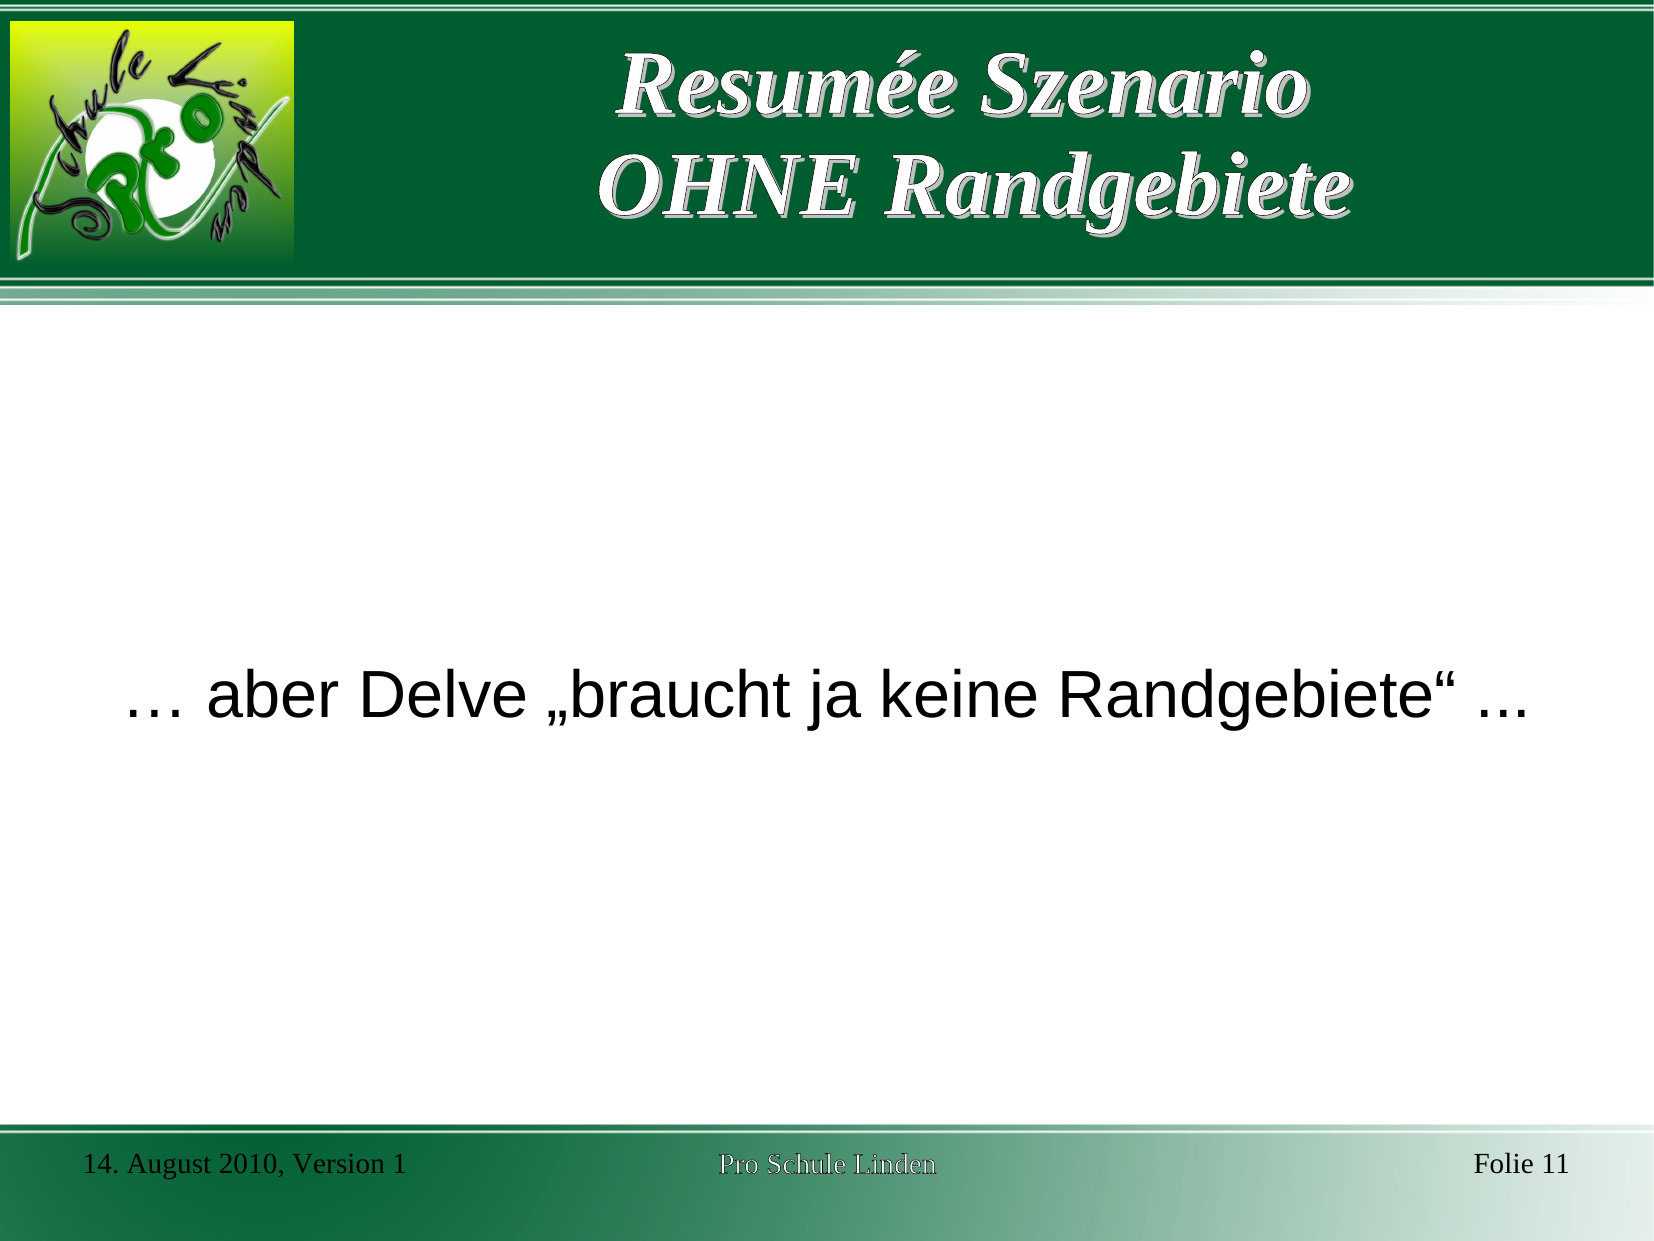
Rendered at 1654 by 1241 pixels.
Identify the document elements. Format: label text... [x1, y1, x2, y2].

picture [0, 1123, 1654, 1241]
subtitle … aber Delve „braucht ja keine Randgebiete“ ... [82, 344, 1571, 1044]
picture [0, 0, 1654, 305]
title Resumée Szenario OHNE Randgebiete [295, 29, 1654, 237]
